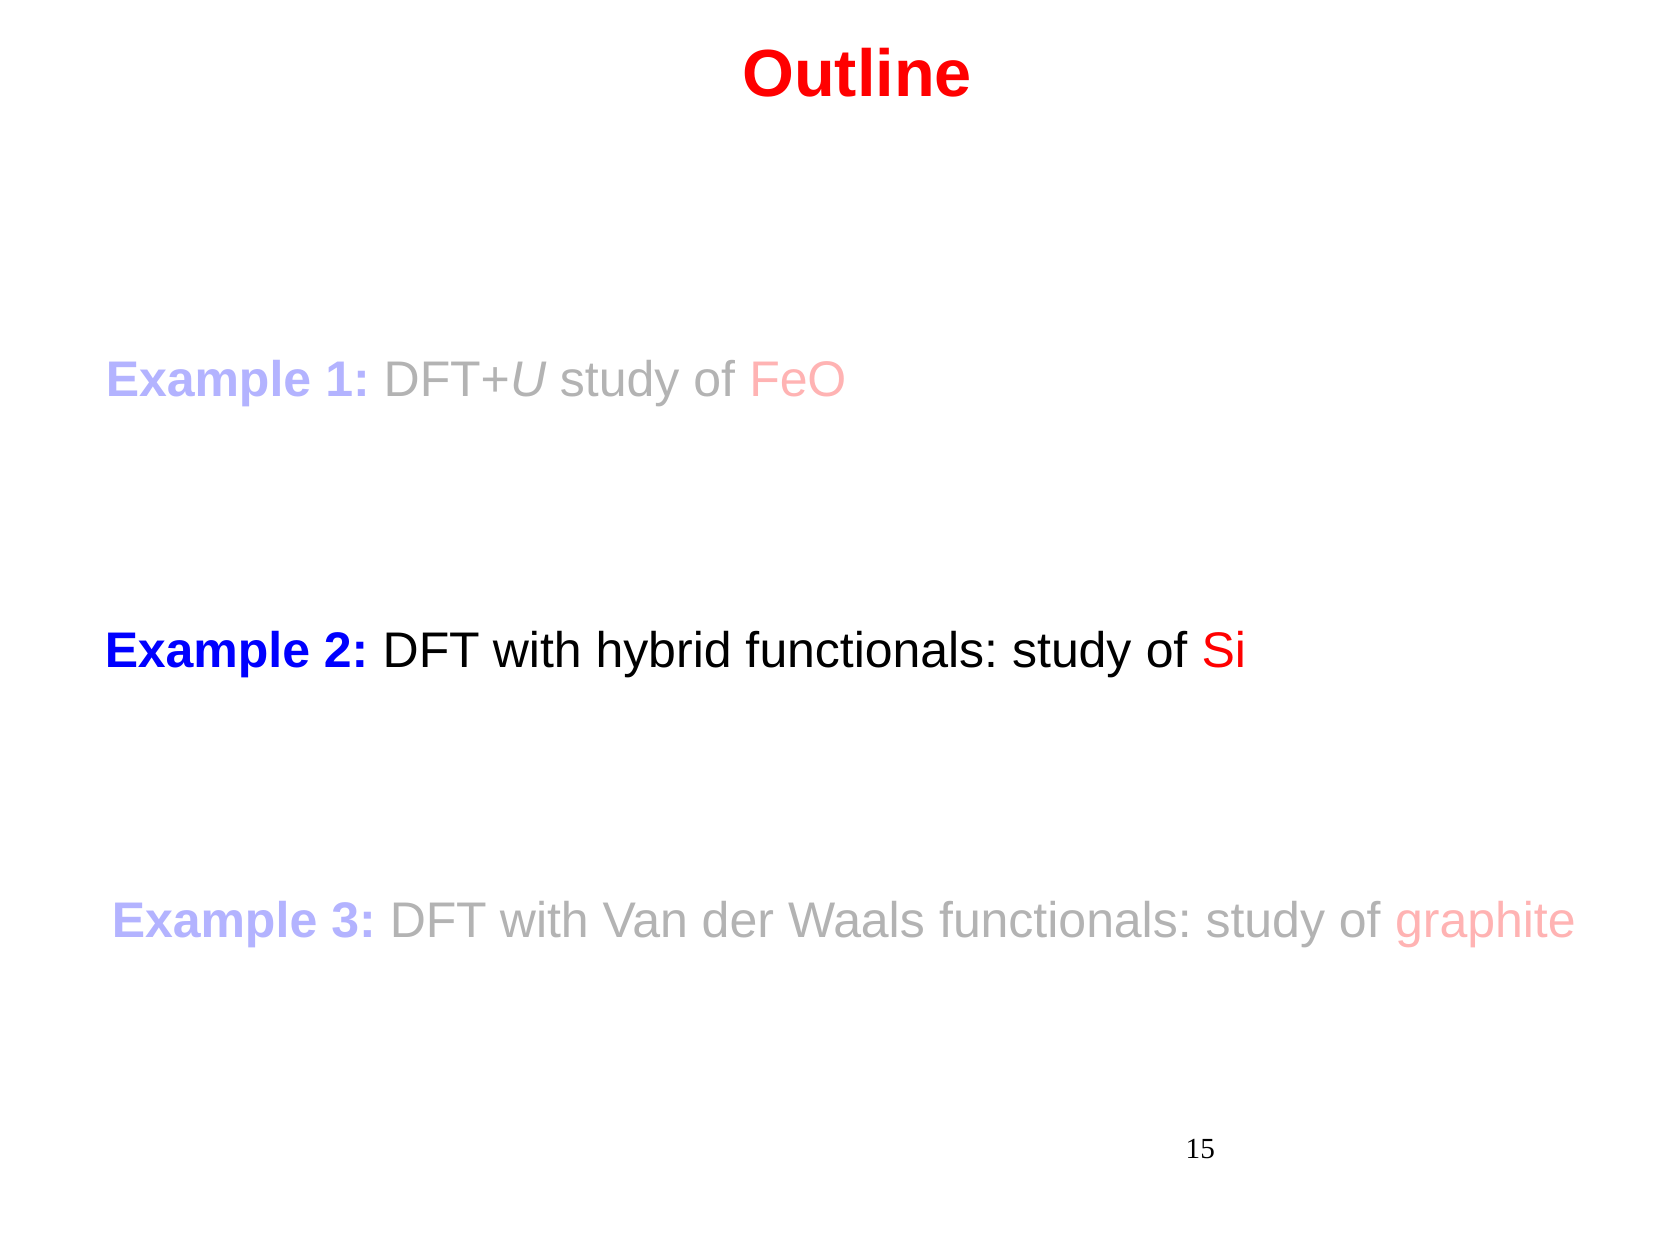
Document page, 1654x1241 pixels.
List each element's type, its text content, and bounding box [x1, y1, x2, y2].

text_box [71, 305, 1617, 501]
title Outline [574, 30, 1141, 106]
text_box Example 2: DFT with hybrid functionals: study of Si [90, 615, 1273, 688]
text_box [1185, 1129, 1571, 1216]
text_box [71, 823, 1617, 1020]
